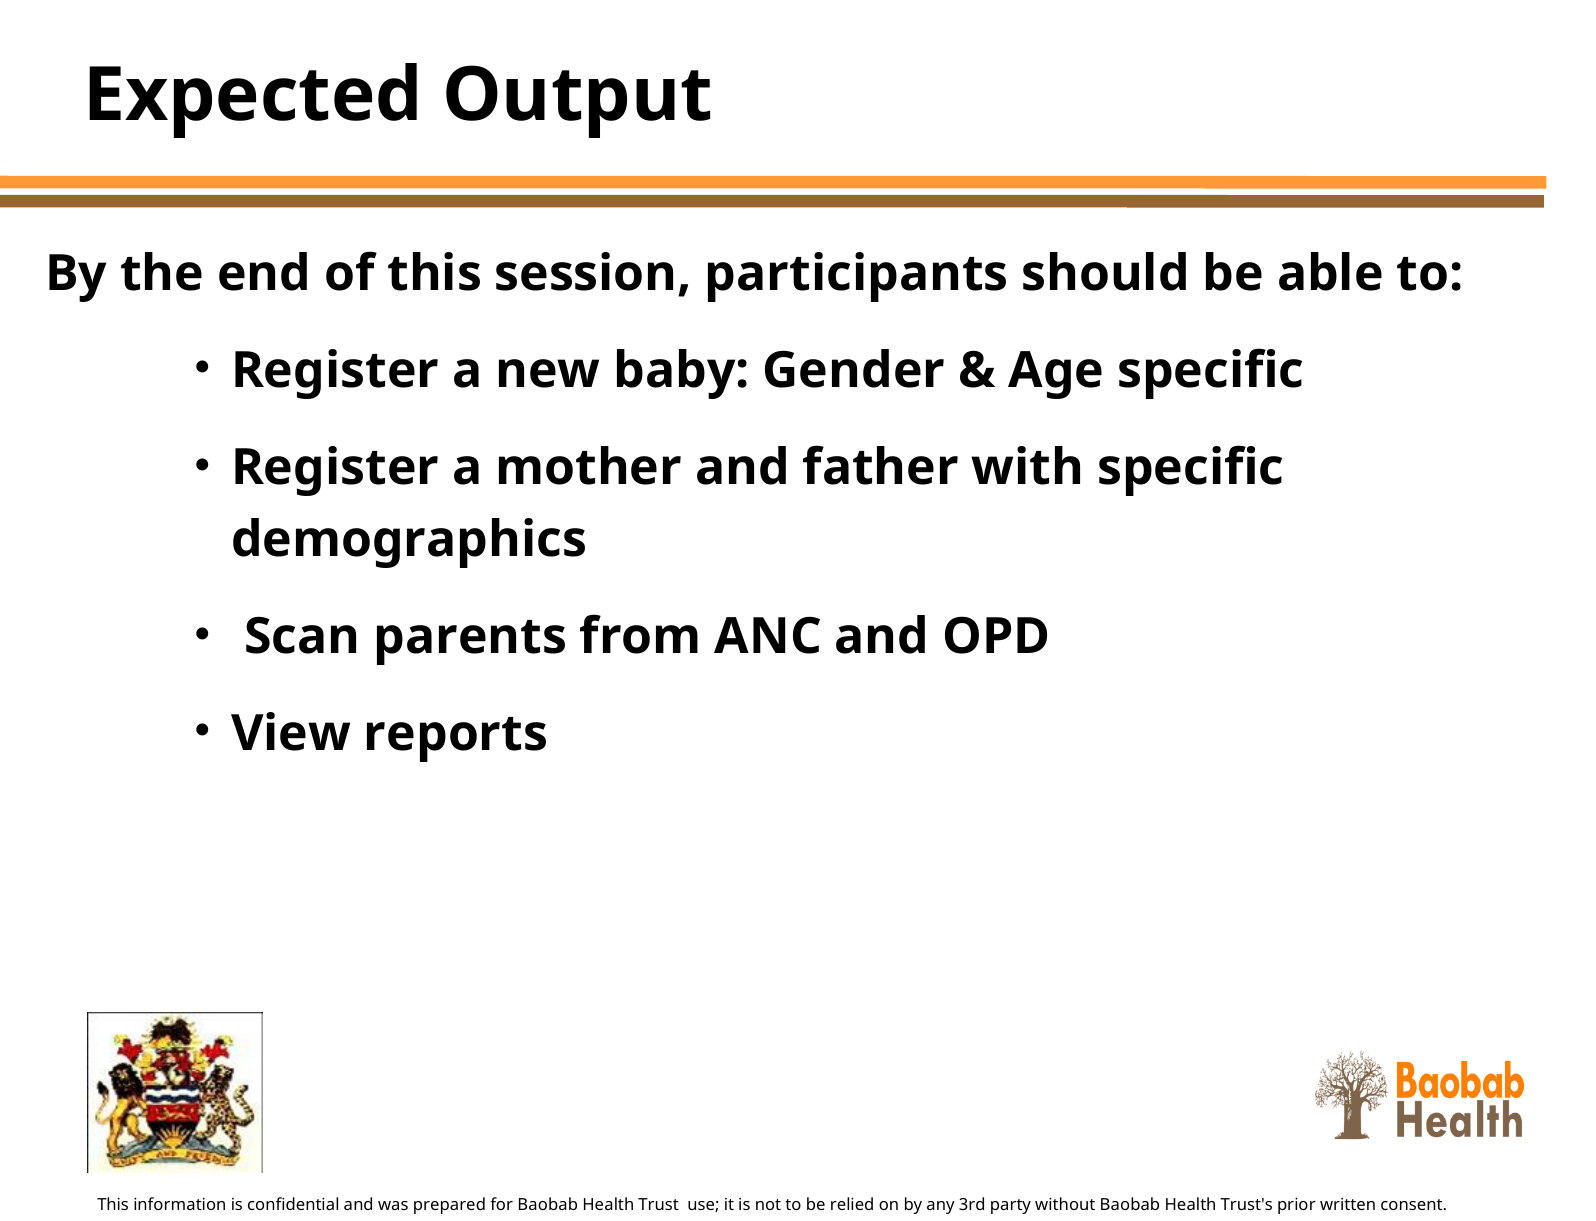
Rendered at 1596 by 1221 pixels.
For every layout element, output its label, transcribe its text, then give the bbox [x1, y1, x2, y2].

text_box By the end of this session, participants should be able to: Register a new baby: Gender & Age specific Register a mother and father with specific demographics Scan parents from ANC and OPD View reports [35, 220, 1500, 1161]
picture [1500, 1050, 1525, 1150]
picture [87, 1161, 263, 1173]
text_box Expected Output [48, 43, 1579, 139]
